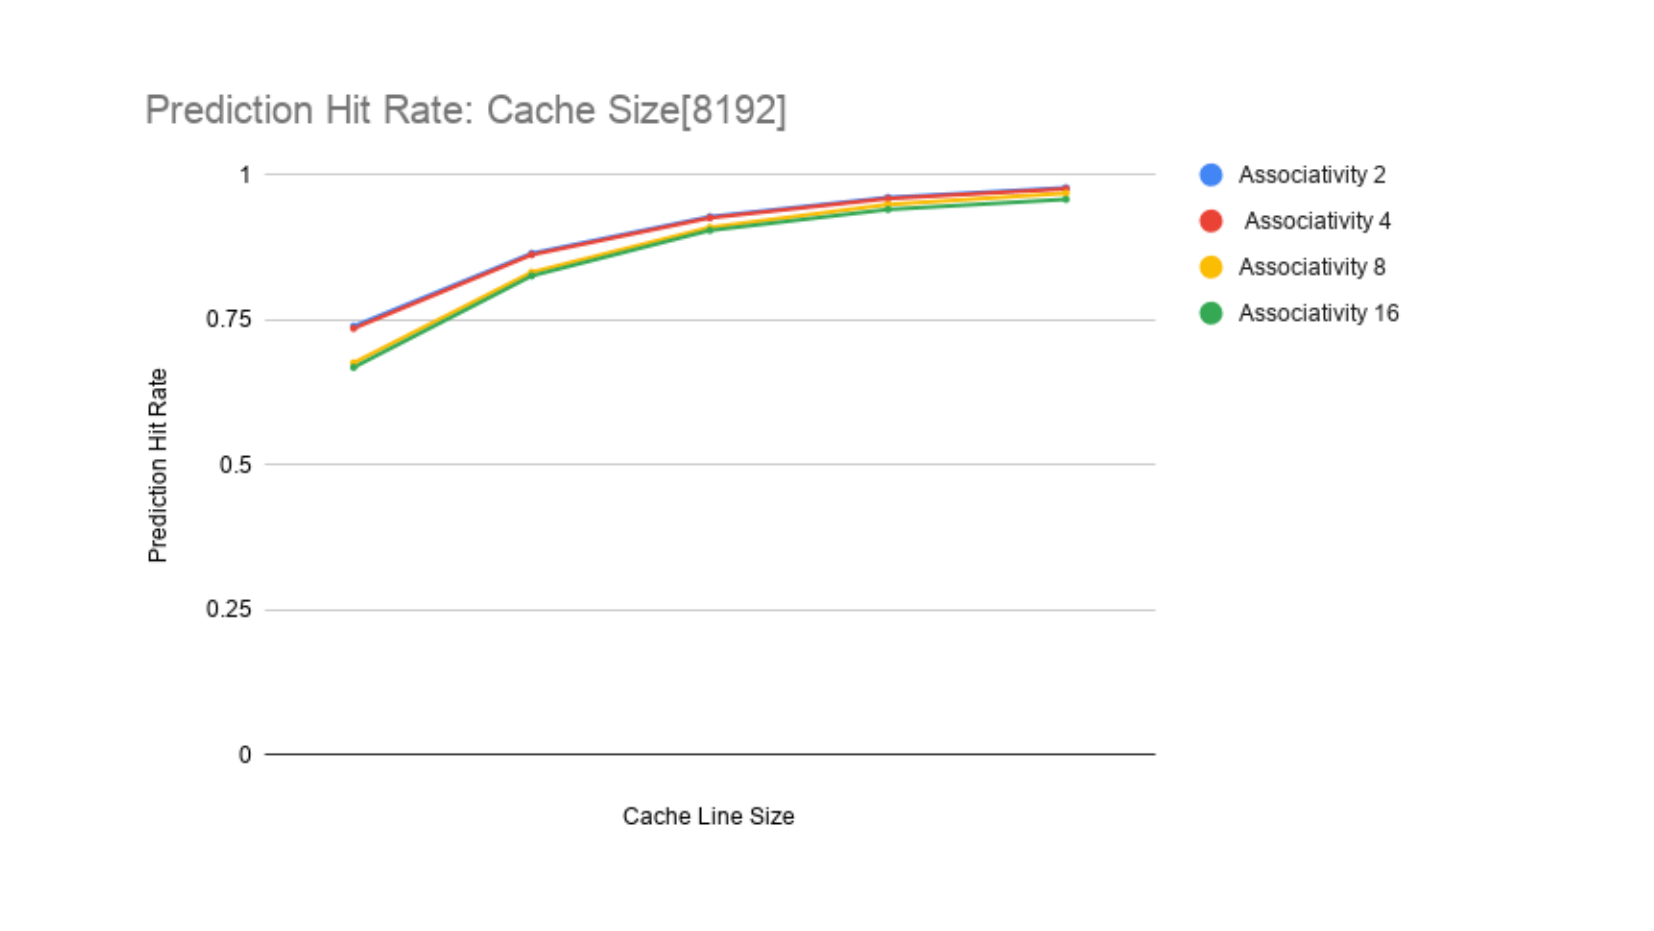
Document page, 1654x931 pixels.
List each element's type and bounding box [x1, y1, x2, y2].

picture [105, 47, 1441, 871]
